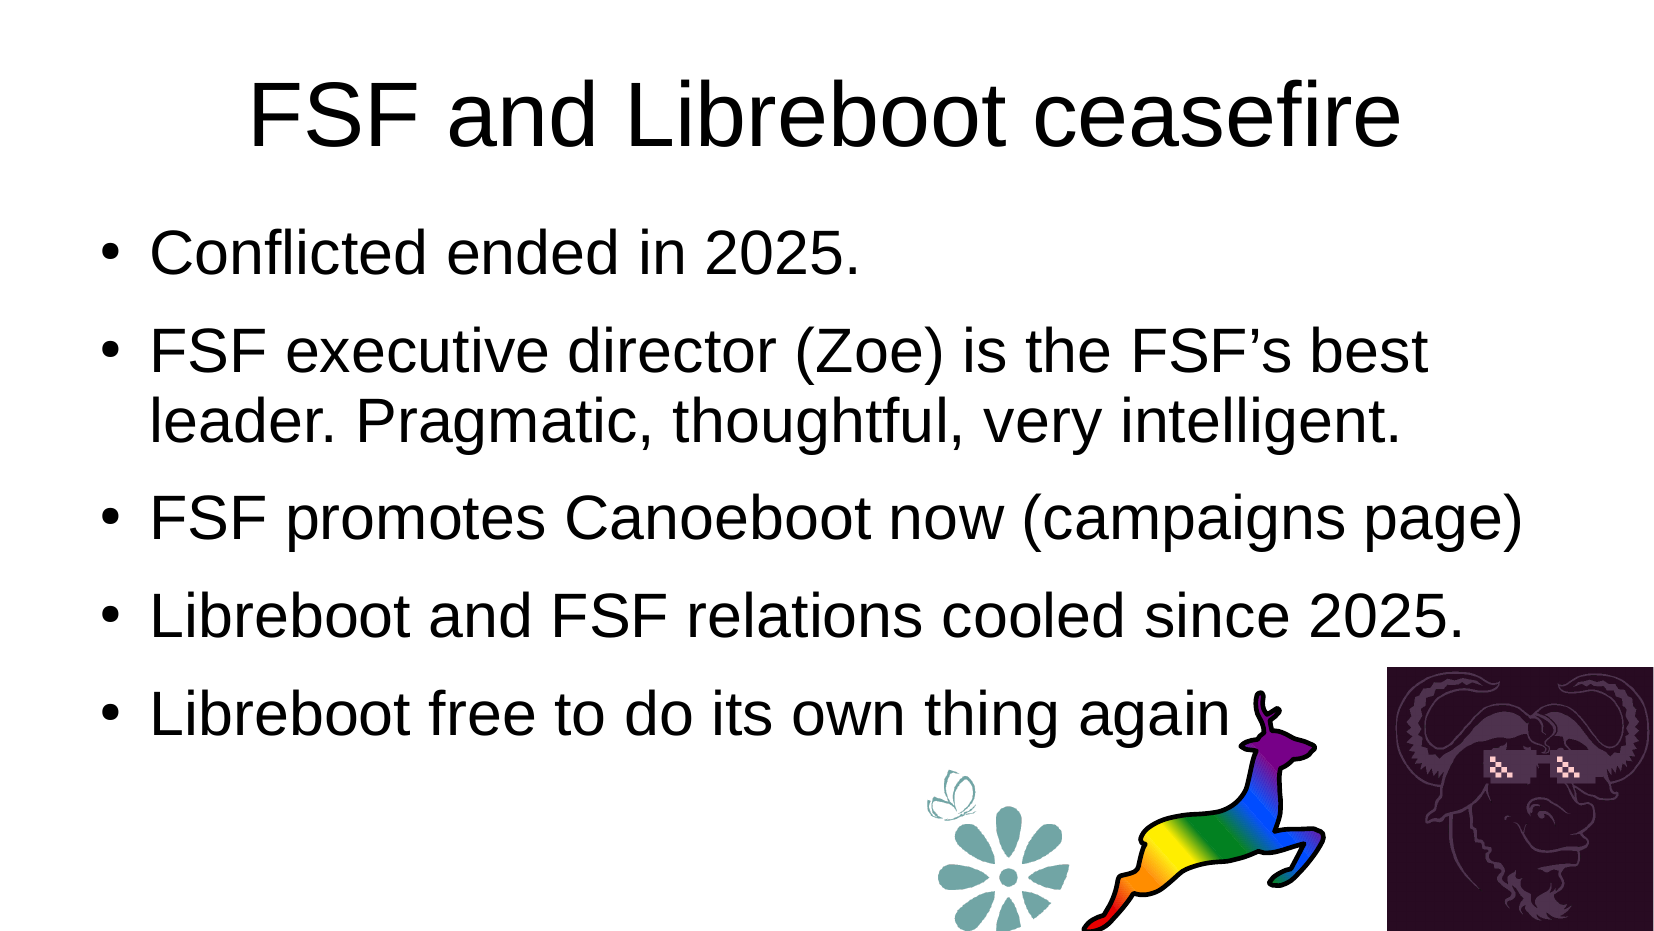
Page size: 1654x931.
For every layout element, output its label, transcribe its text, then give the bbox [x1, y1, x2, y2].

title FSF and Libreboot ceasefire [82, 37, 1571, 193]
picture [893, 679, 1337, 931]
list Conflicted ended in 2025. FSF executive director (Zoe) is the FSF’s best leader. Pragmatic, thoughtful, very intelligent. FSF promotes Canoeboot now (campaigns page) Libreboot and FSF relations cooled since 2025. Libreboot free to do its own thing again [82, 217, 1571, 758]
picture [1387, 667, 1654, 931]
